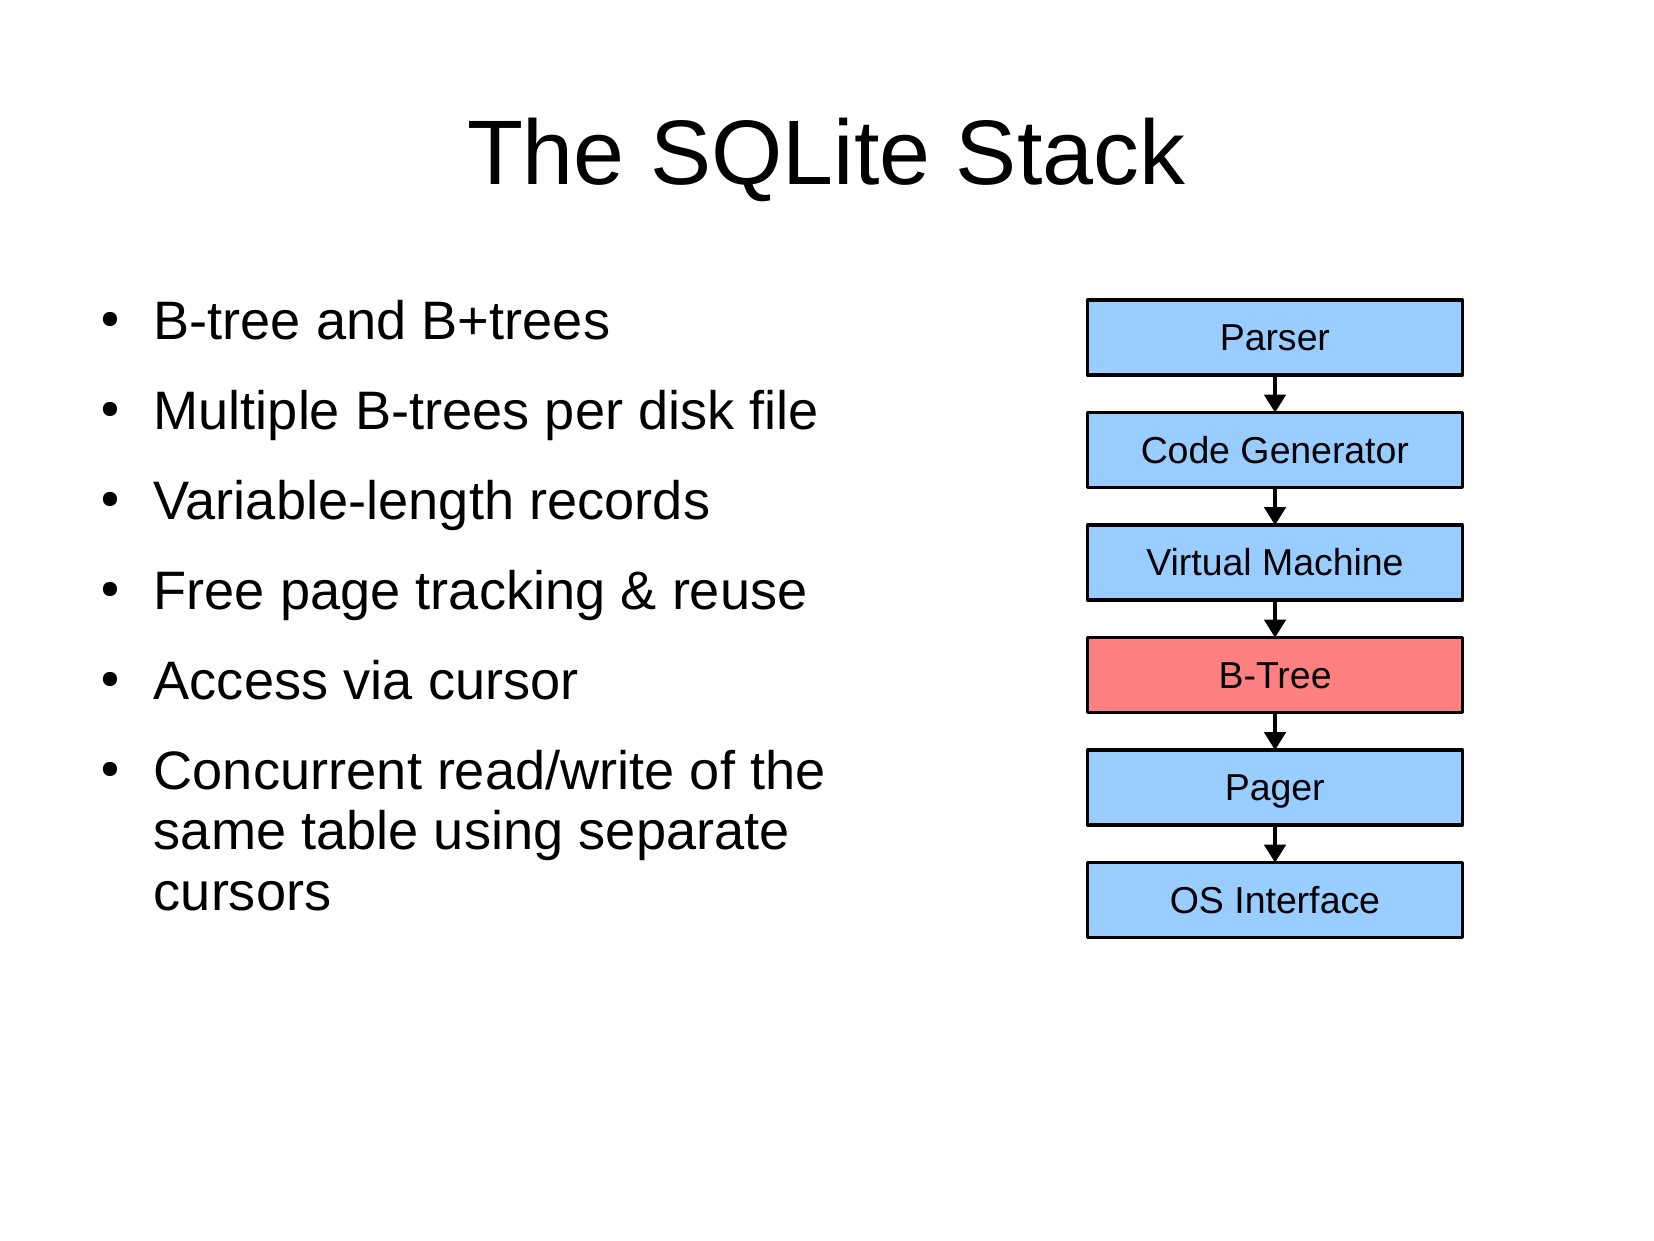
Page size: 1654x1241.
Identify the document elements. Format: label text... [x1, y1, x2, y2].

text_box B-Tree [1087, 637, 1463, 713]
text_box Virtual Machine [1087, 525, 1463, 601]
list B-tree and B+trees Multiple B-trees per disk file Variable-length records Free page tracking & reuse Access via cursor Concurrent read/write of the same table using separate cursors [82, 290, 886, 1094]
text_box OS Interface [1087, 862, 1463, 938]
text_box Parser [1087, 300, 1463, 376]
text_box Code Generator [1087, 412, 1463, 488]
text_box Pager [1087, 750, 1463, 826]
title The SQLite Stack [82, 49, 1571, 257]
